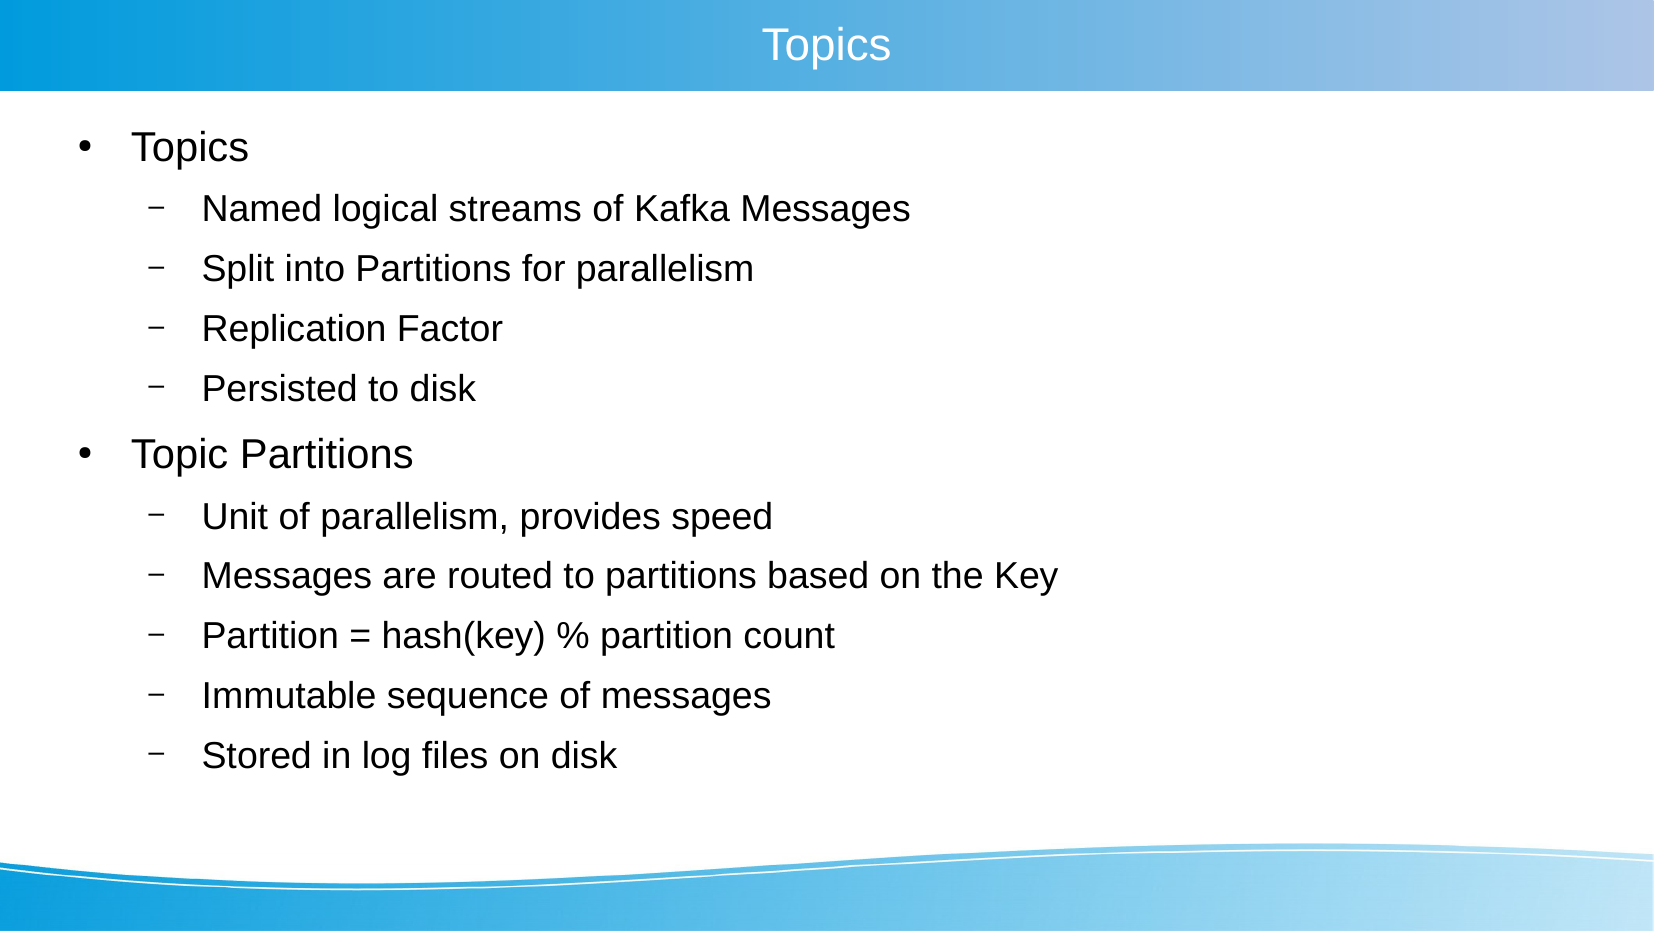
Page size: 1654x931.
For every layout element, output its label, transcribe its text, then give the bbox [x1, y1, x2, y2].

picture [0, 843, 1654, 931]
title Topics [82, 5, 1571, 85]
list Topics Named logical streams of Kafka Messages Split into Partitions for parallelism Replication Factor Persisted to disk Topic Partitions Unit of parallelism, provides speed Messages are routed to partitions based on the Key Partition = hash(key) % partition count Immutable sequence of messages Stored in log files on disk [60, 123, 1591, 833]
